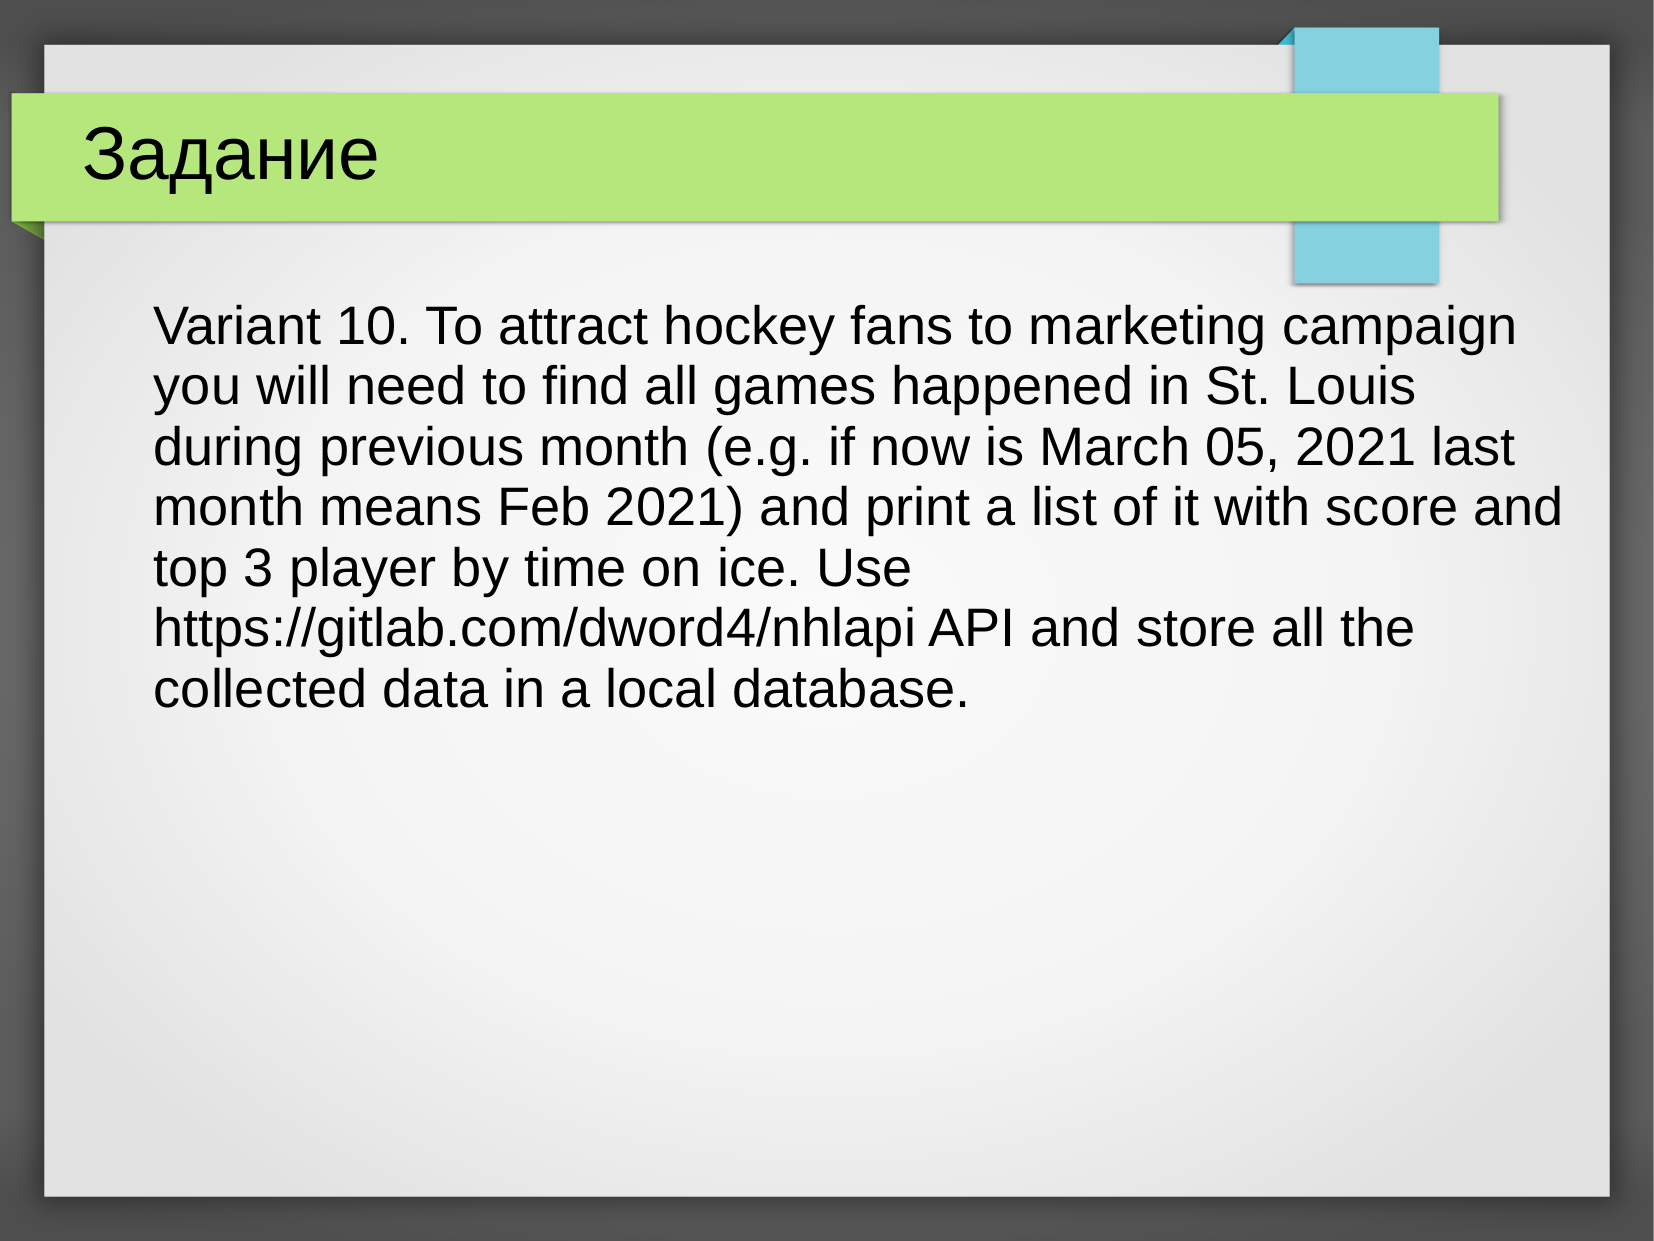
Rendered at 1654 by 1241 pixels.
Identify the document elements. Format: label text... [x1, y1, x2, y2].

list Variant 10. To attract hockey fans to marketing campaign you will need to find all games happened in St. Louis during previous month (e.g. if now is March 05, 2021 last month means Feb 2021) and print a list of it with score and top 3 player by time on ice. Use https://gitlab.com/dword4/nhlapi API and store all the collected data in a local database. [82, 295, 1571, 1015]
title Задание [82, 94, 1264, 213]
picture [0, 0, 1654, 1241]
